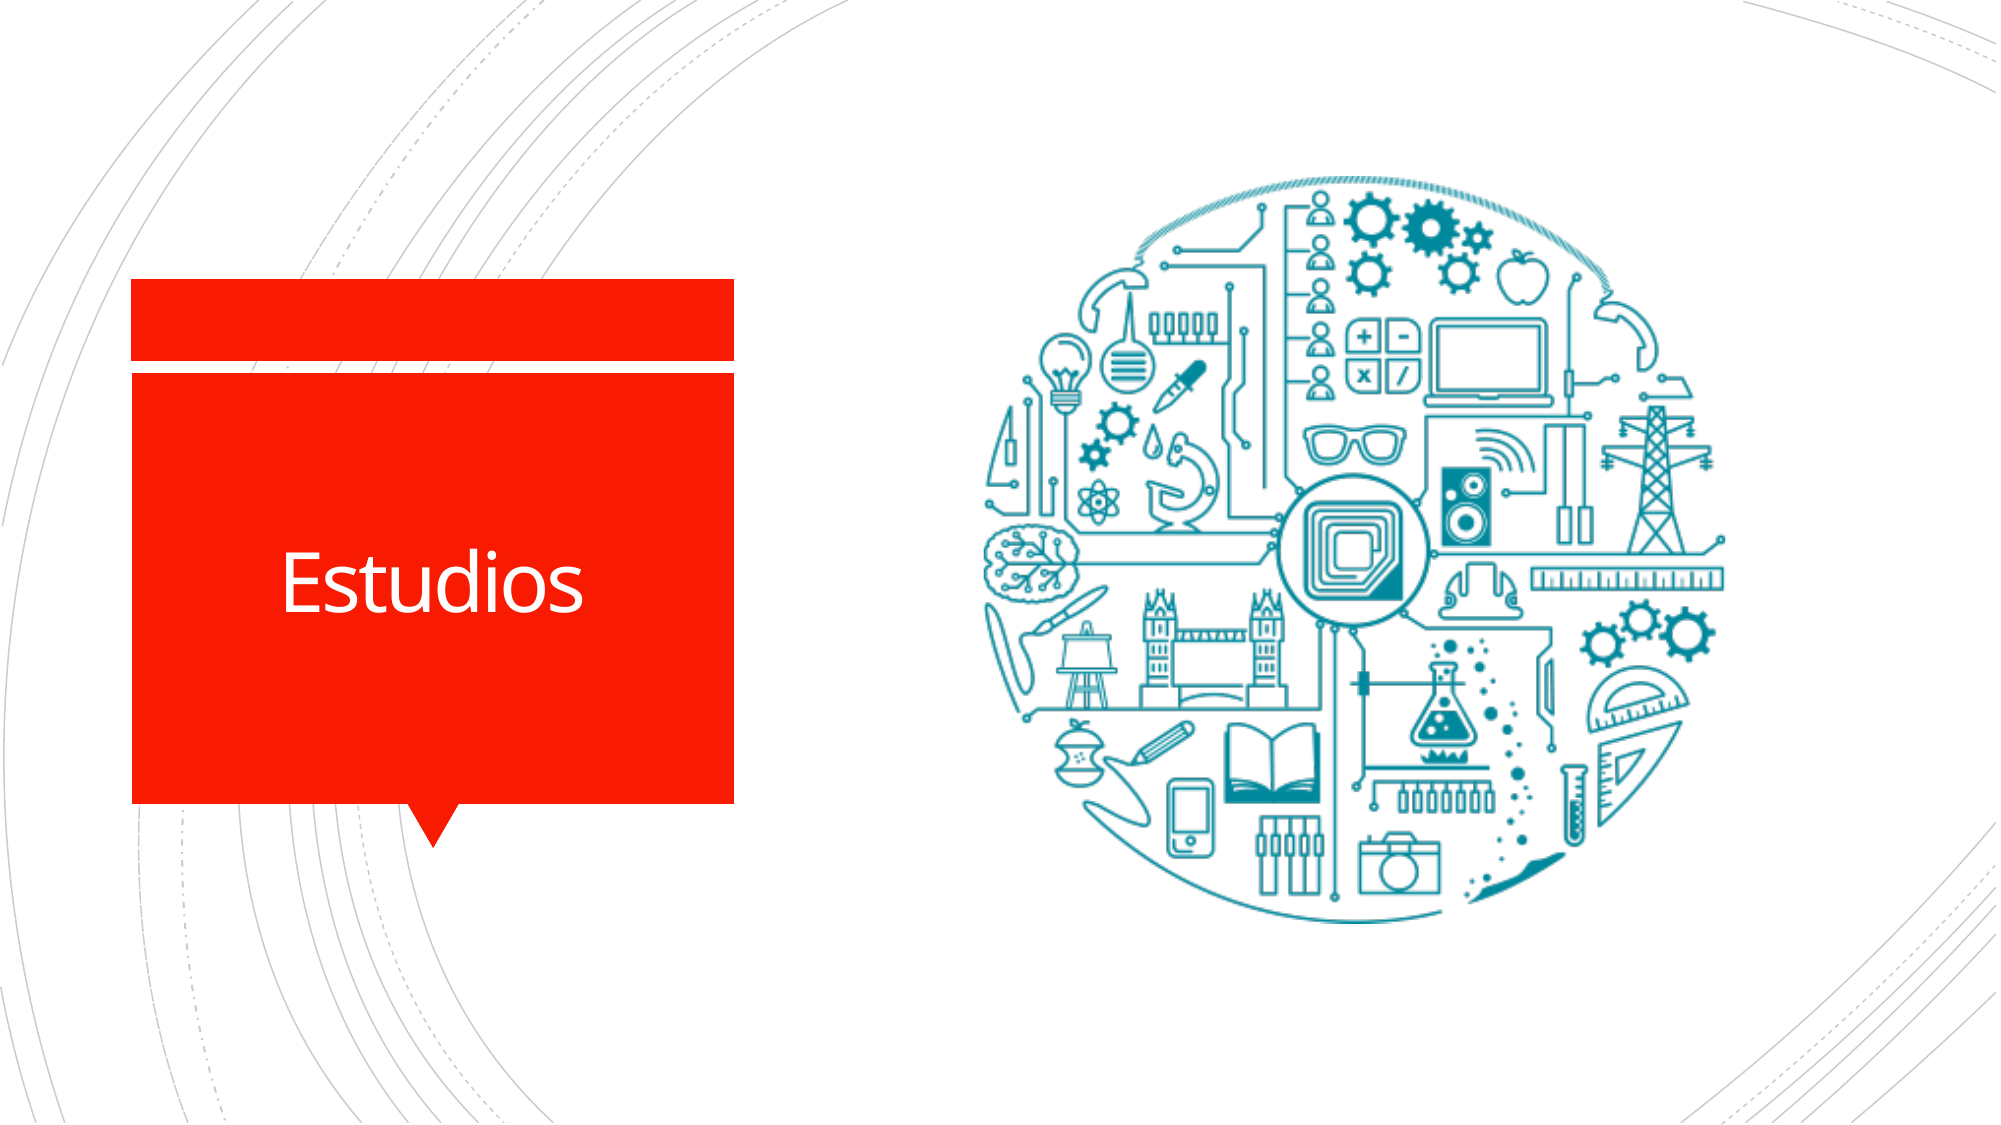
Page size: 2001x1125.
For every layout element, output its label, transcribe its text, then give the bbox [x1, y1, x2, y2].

picture [982, 177, 1730, 924]
title Estudios [145, 385, 720, 789]
